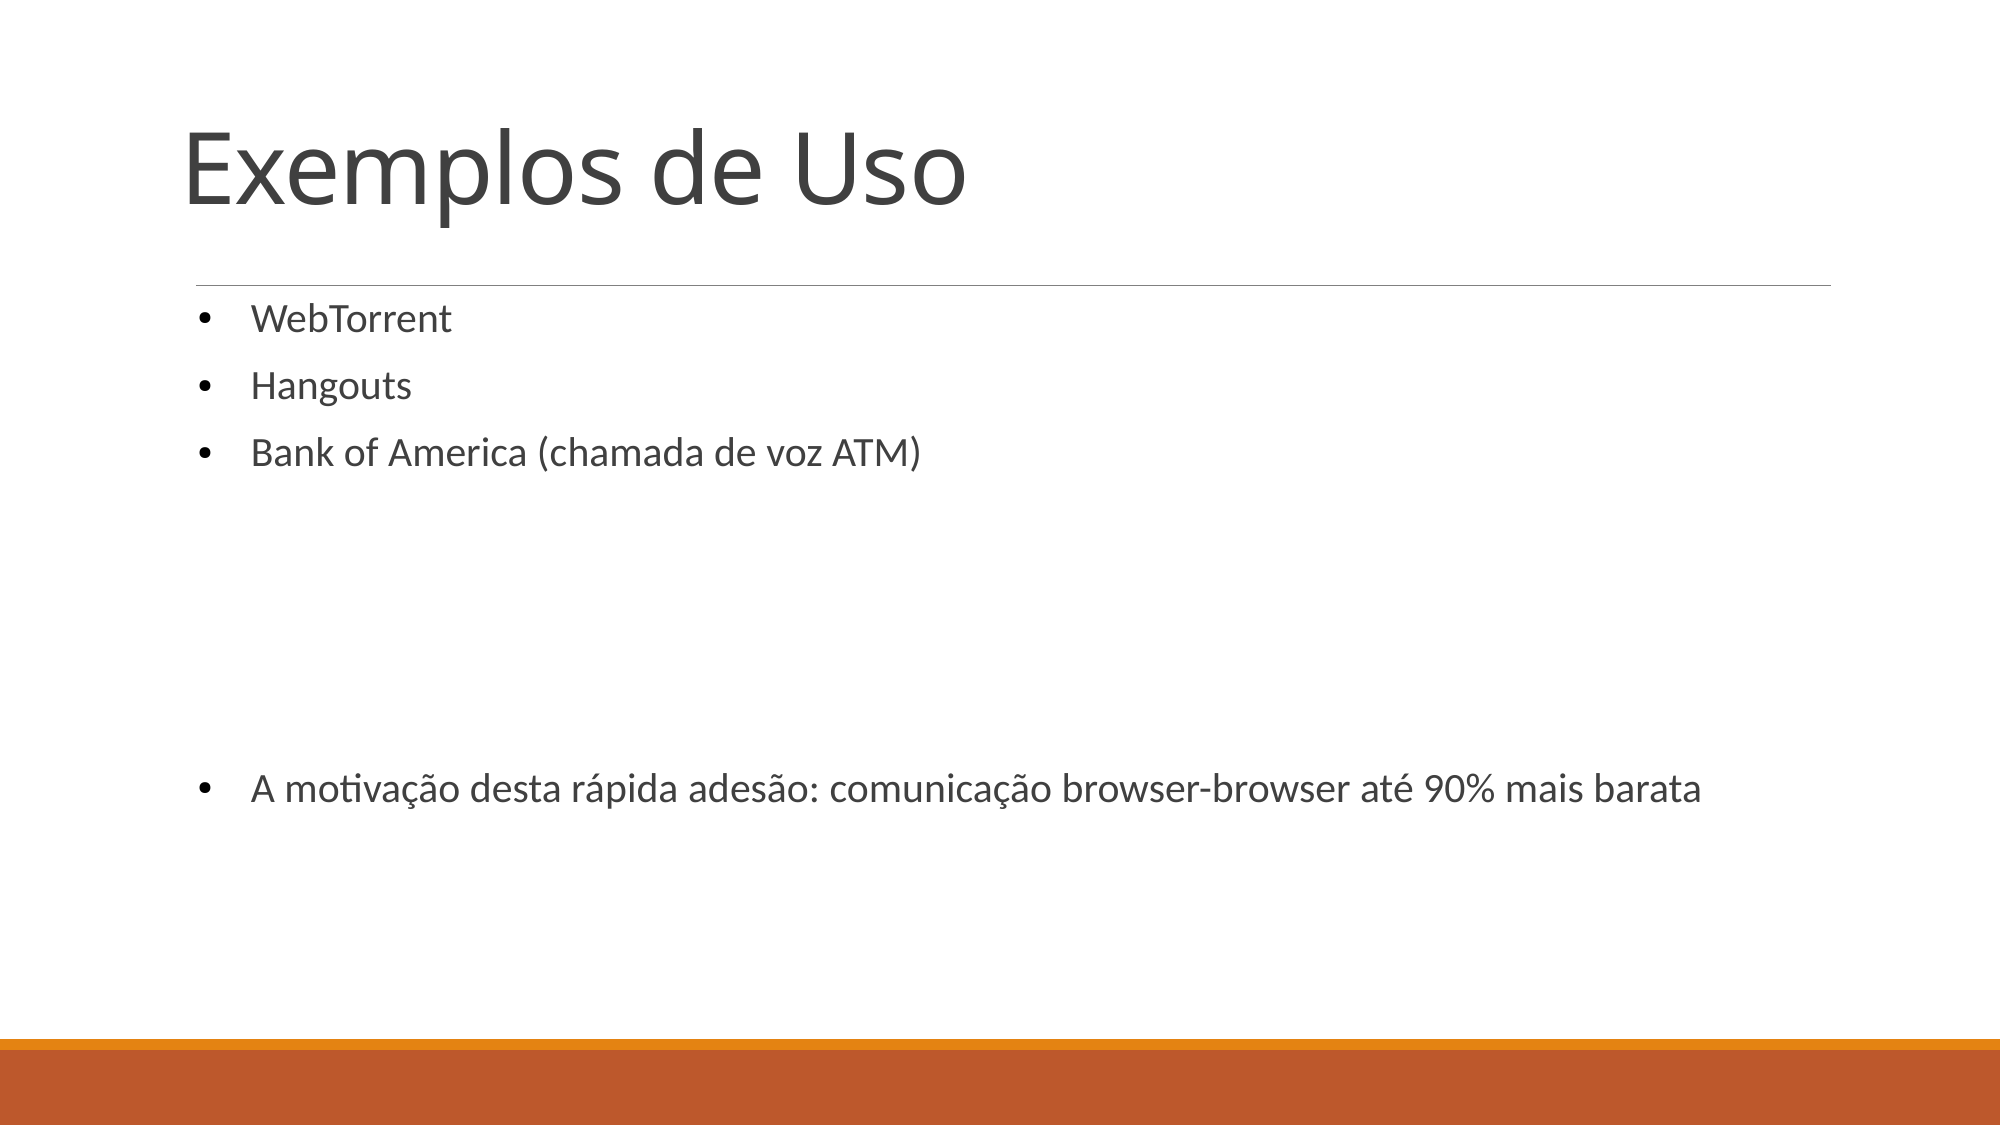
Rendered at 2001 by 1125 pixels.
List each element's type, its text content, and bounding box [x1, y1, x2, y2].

list WebTorrent Hangouts Bank of America (chamada de voz ATM) A motivação desta rápida adesão: comunicação browser-browser até 90% mais barata [180, 302, 1830, 963]
title Exemplos de Uso [180, 47, 1830, 285]
